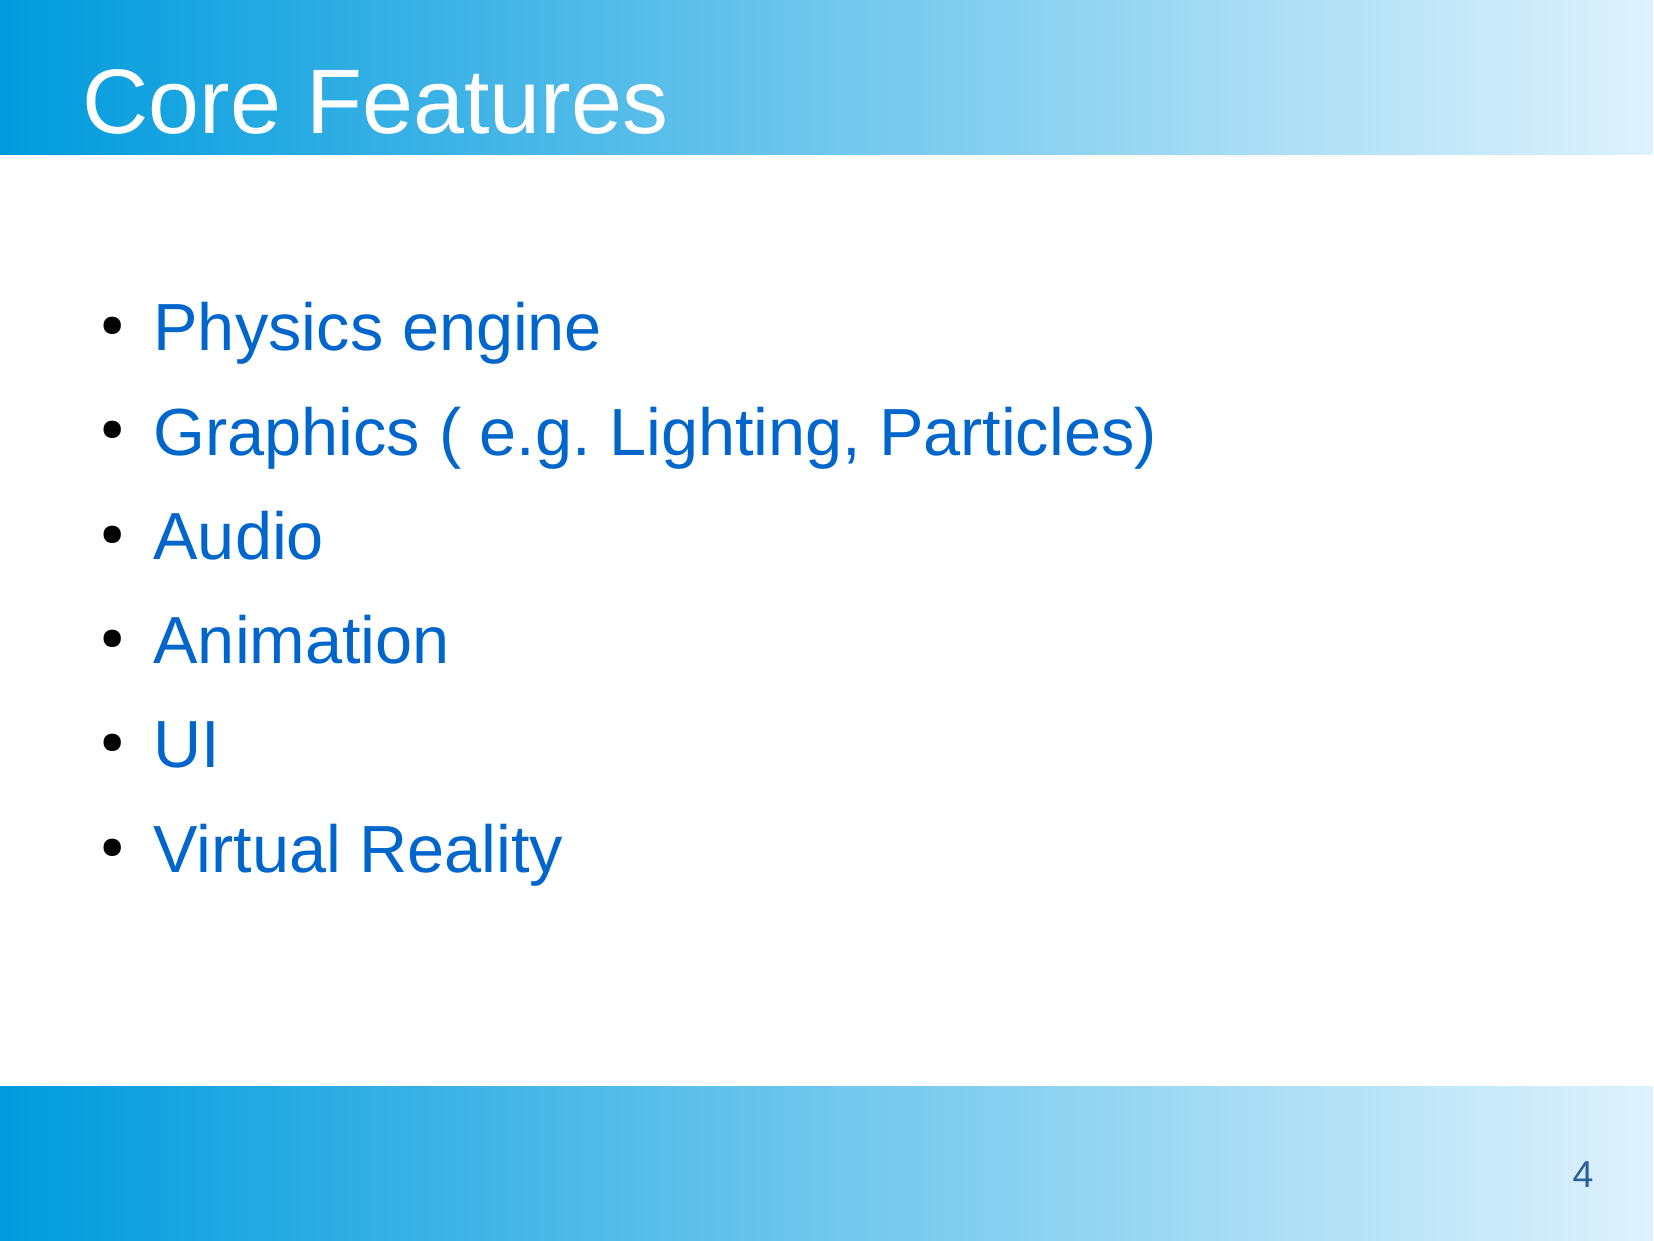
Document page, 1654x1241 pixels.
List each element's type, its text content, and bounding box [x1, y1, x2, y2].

title Core Features [82, 49, 1571, 155]
list Physics engine Graphics ( e.g. Lighting, Particles) Audio Animation UI Virtual Reality [82, 290, 1571, 1010]
text_box <Foliennummer> [1379, 1146, 1654, 1217]
